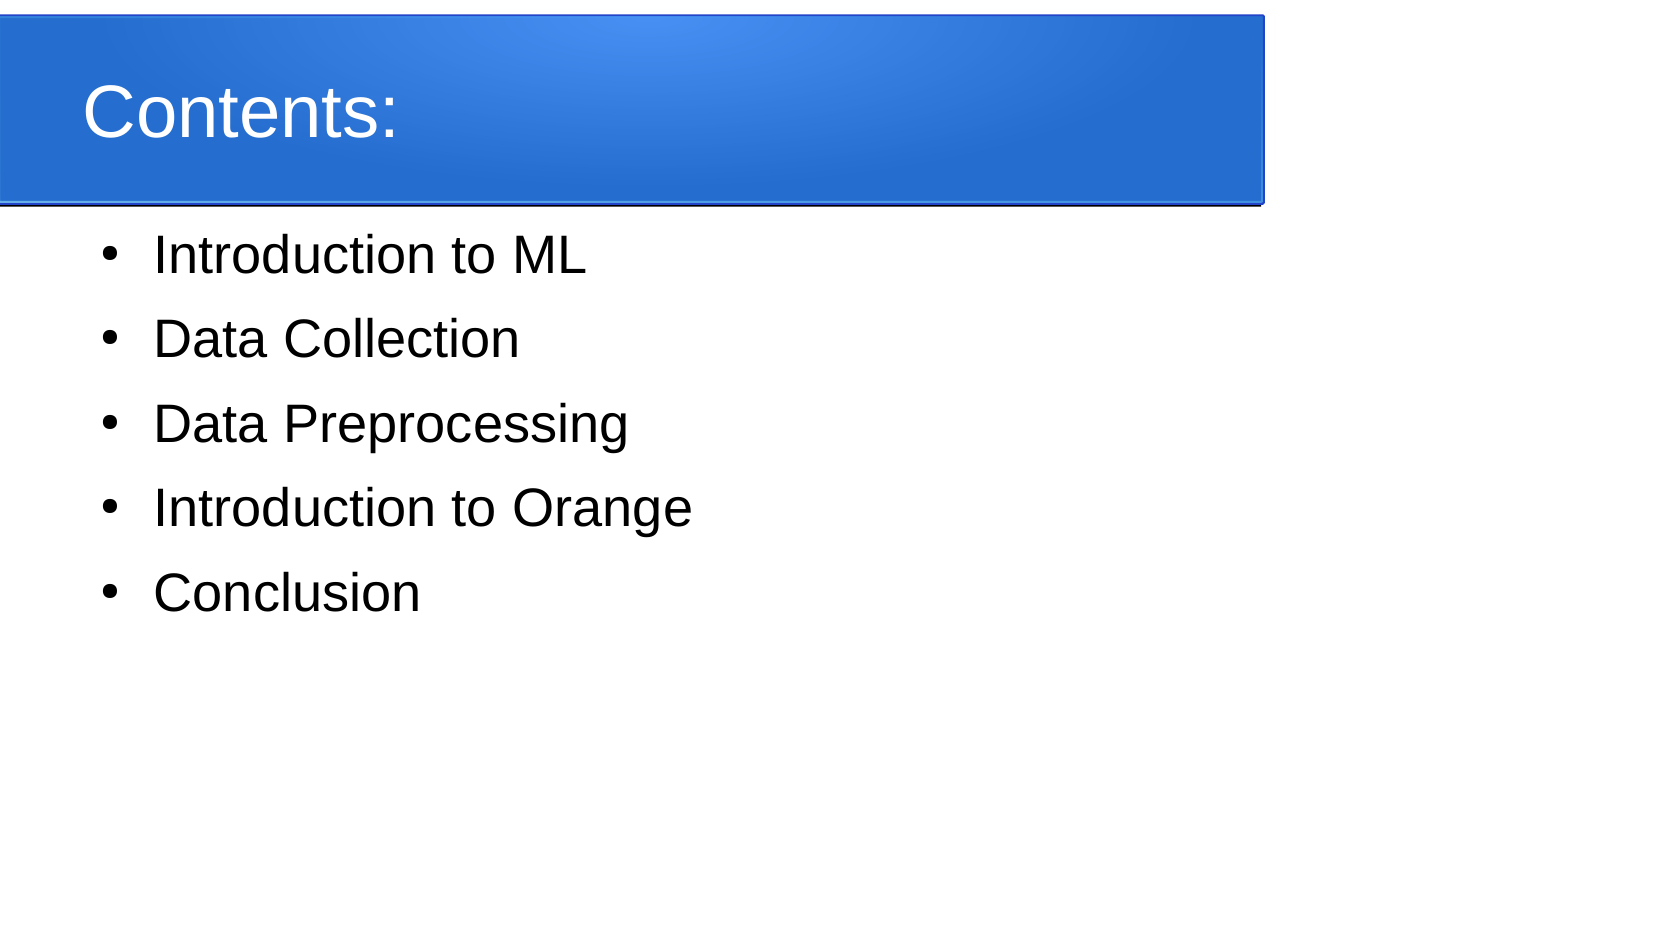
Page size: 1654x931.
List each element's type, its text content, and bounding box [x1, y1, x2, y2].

title Contents: [82, 35, 1235, 189]
list Introduction to ML Data Collection Data Preprocessing Introduction to Orange Conclusion [82, 224, 1571, 764]
